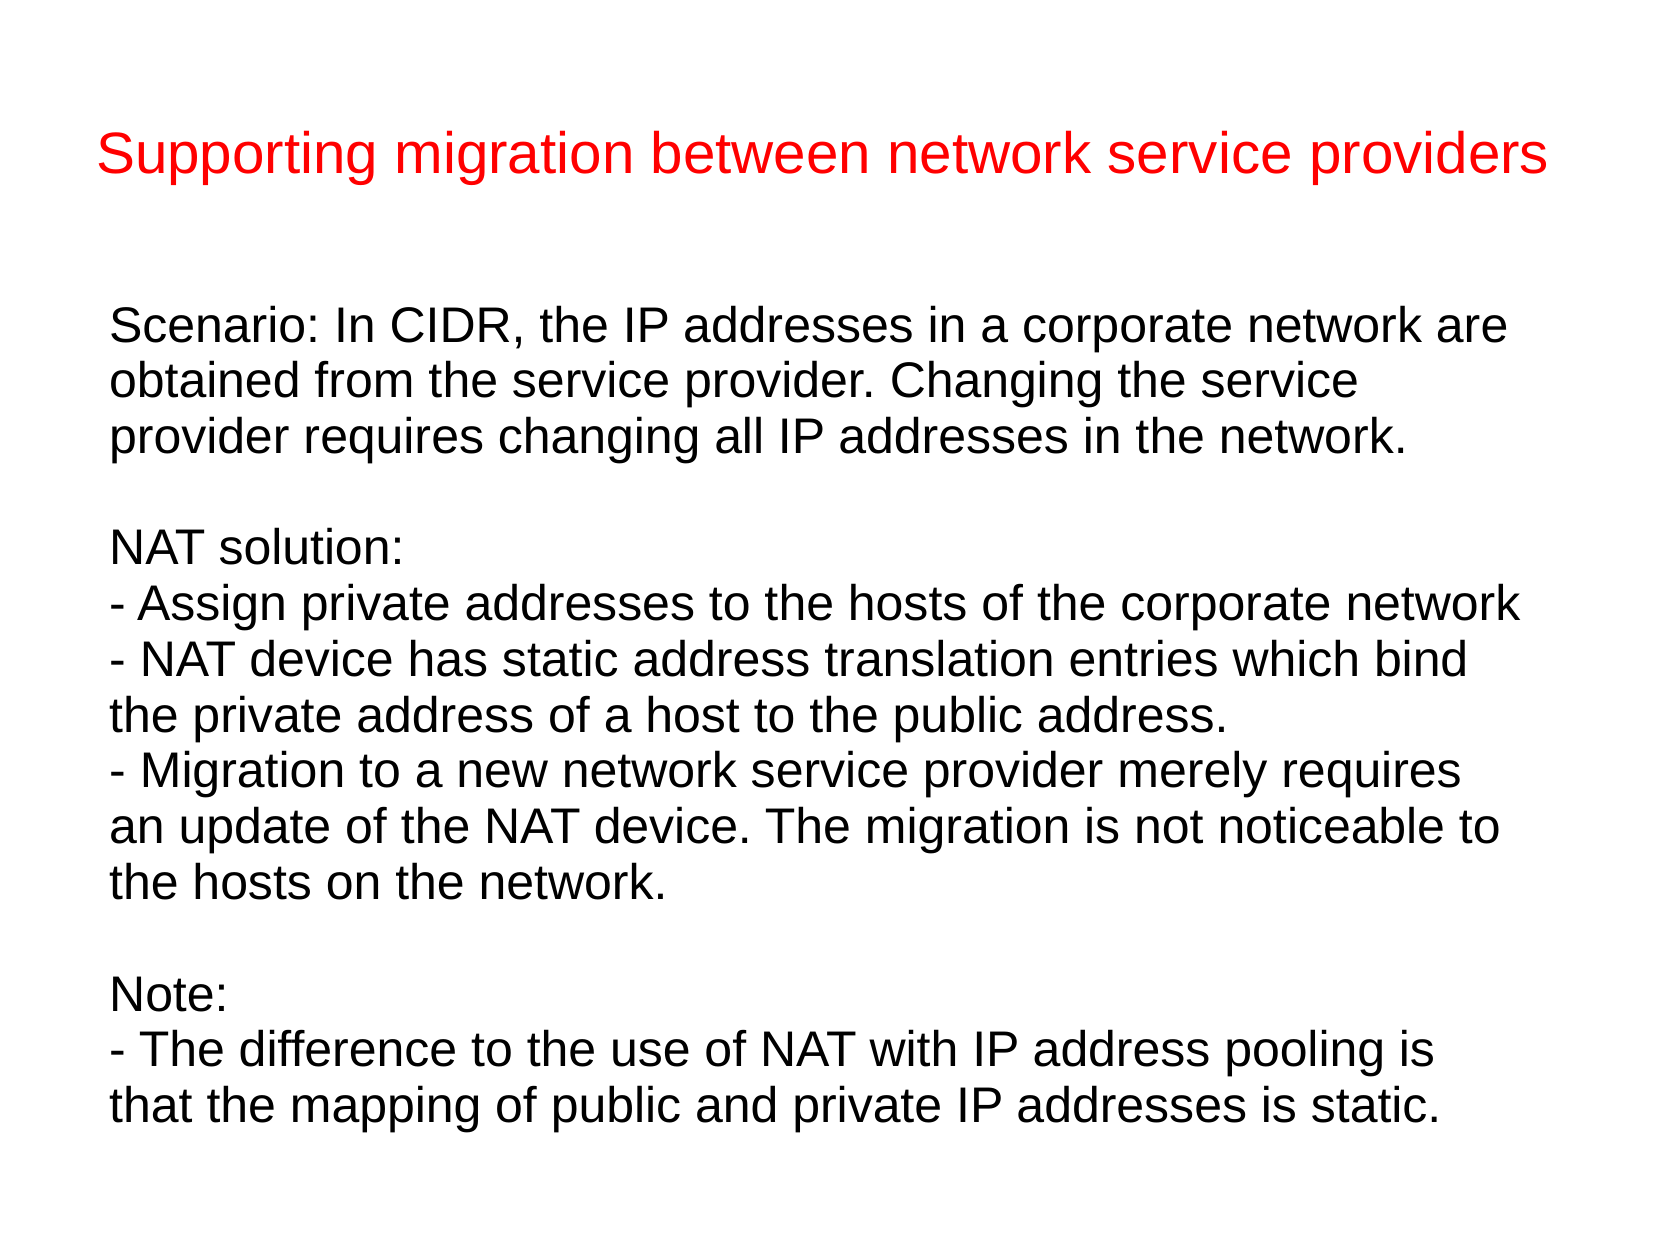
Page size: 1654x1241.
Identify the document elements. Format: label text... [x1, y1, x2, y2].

text_box Scenario: In CIDR, the IP addresses in a corporate network are obtained from the service provider. Changing the service provider requires changing all IP addresses in the network. NAT solution: - Assign private addresses to the hosts of the corporate network - NAT device has static address translation entries which bind the private address of a host to the public address. - Migration to a new network service provider merely requires an update of the NAT device. The migration is not noticeable to the hosts on the network. Note: - The difference to the use of NAT with IP address pooling is that the mapping of public and private IP addresses is static. [94, 289, 1542, 1149]
title Supporting migration between network service providers [11, 49, 1636, 257]
